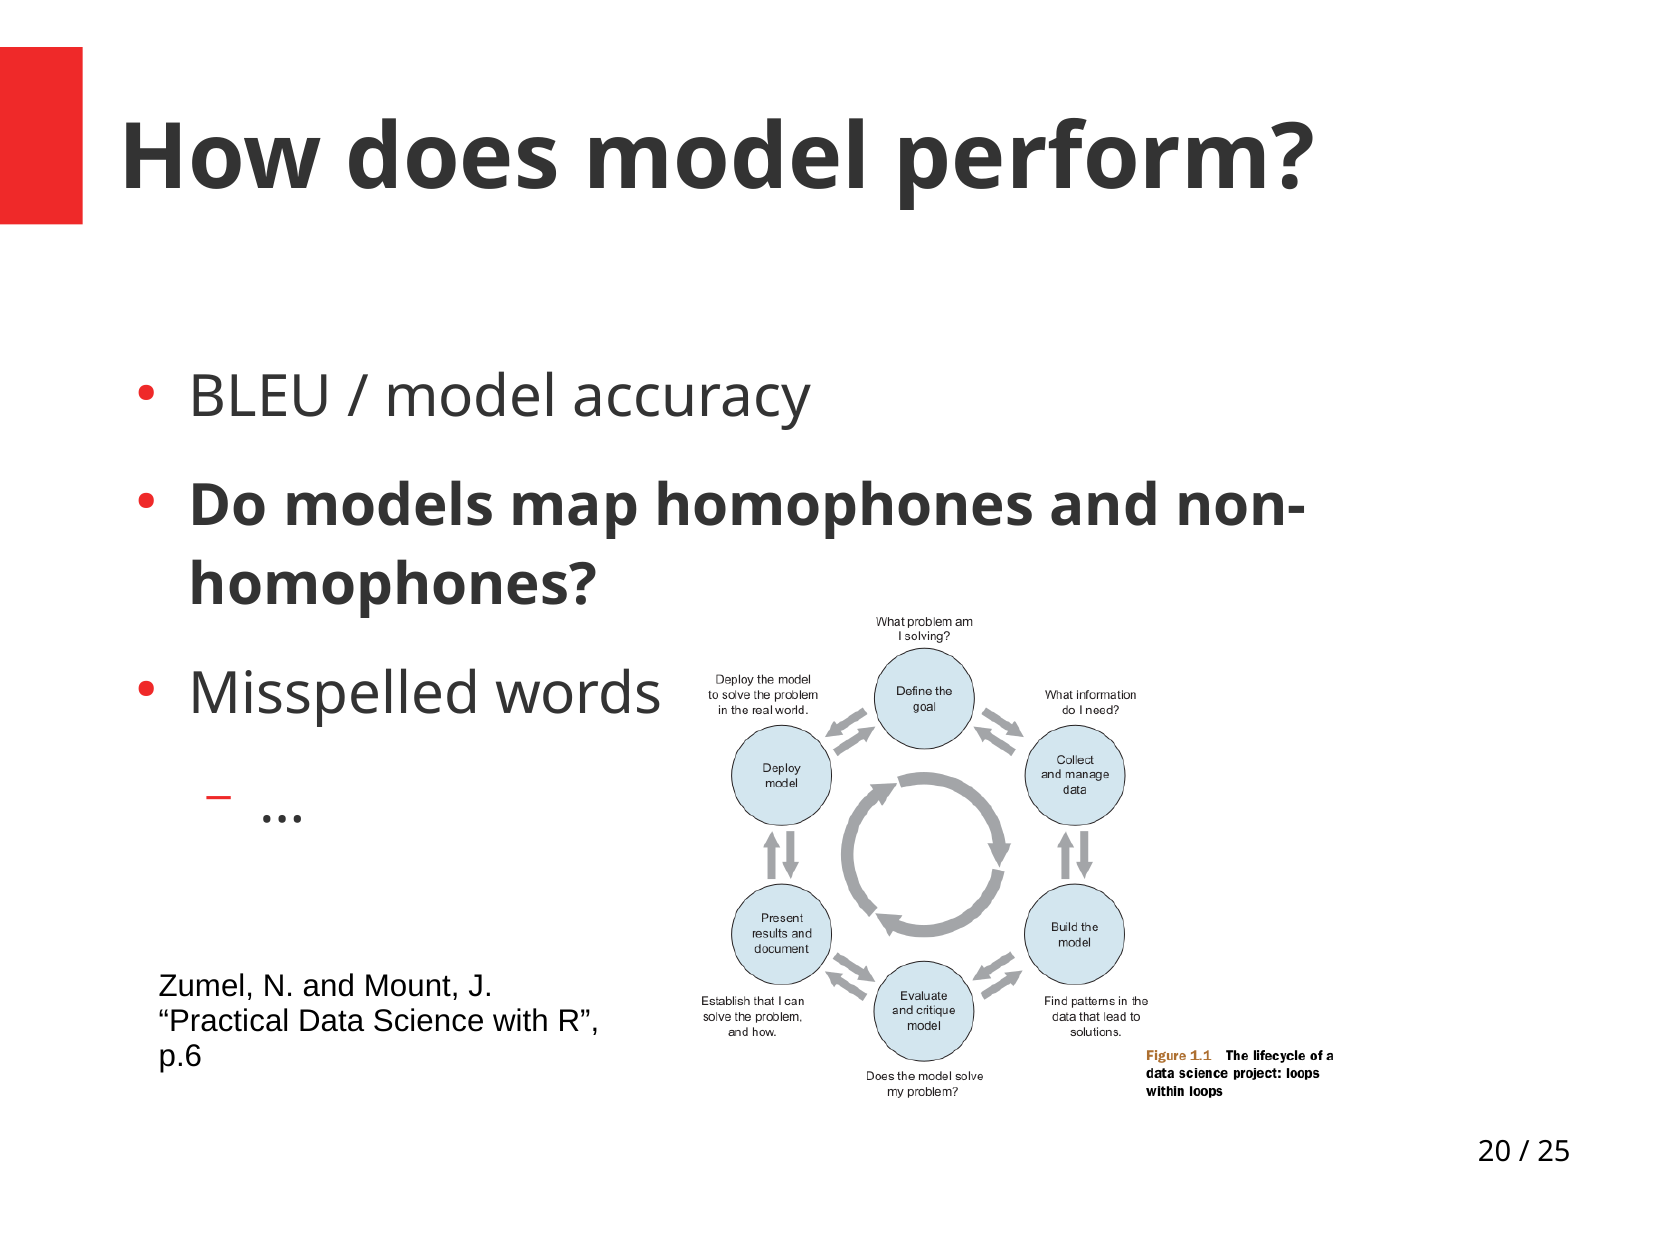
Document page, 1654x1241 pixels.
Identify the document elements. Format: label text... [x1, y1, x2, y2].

text_box Zumel, N. and Mount, J. “Practical Data Science with R”, p.6 [143, 961, 616, 1081]
picture [669, 599, 1351, 1126]
title How does model perform? [118, 49, 1571, 257]
list BLEU / model accuracy Do models map homophones and non-homophones? Misspelled words … [118, 354, 1536, 1074]
